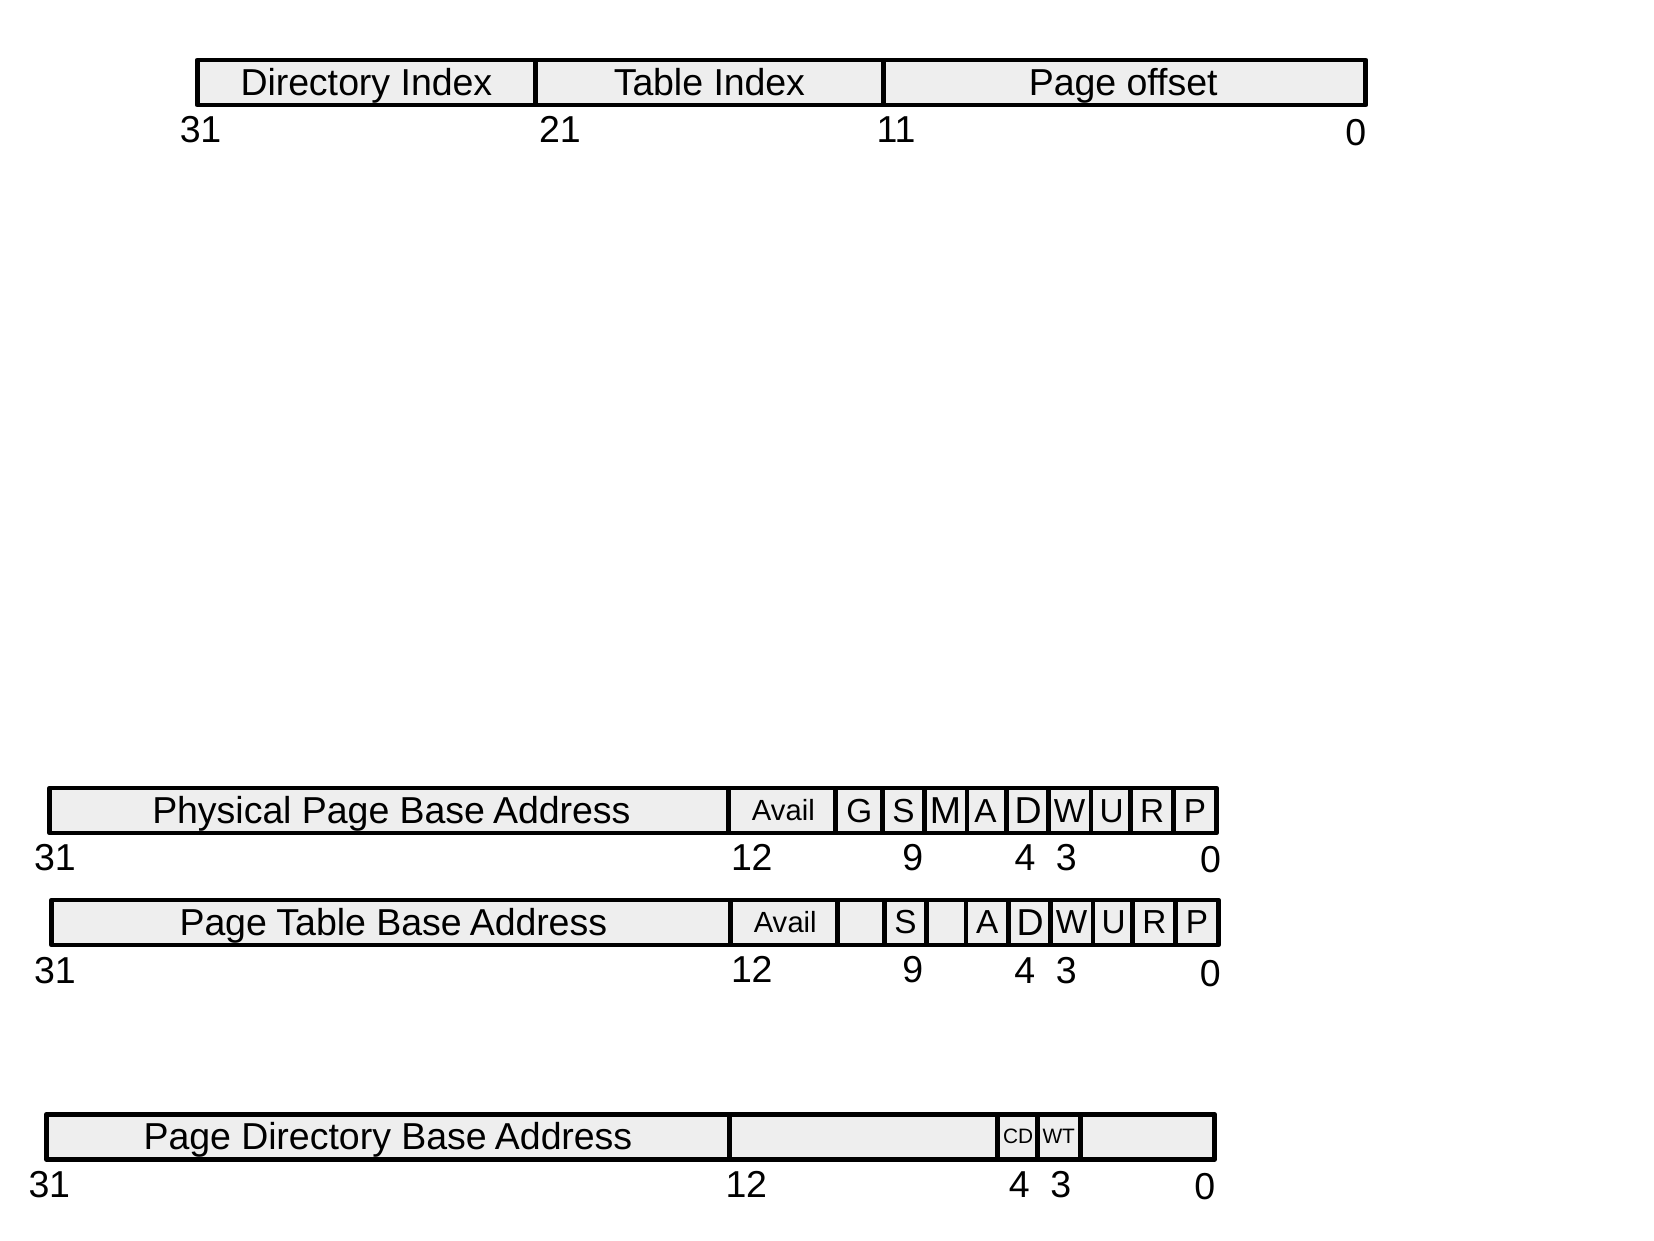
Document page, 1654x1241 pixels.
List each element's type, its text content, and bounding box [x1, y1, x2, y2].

text_box W [1048, 788, 1090, 834]
text_box P [1173, 788, 1217, 834]
text_box R [1132, 900, 1175, 946]
text_box 4 [999, 829, 1041, 886]
text_box 31 [13, 1155, 86, 1213]
text_box S [885, 900, 927, 946]
text_box 0 [1330, 103, 1382, 161]
text_box 31 [19, 942, 91, 1000]
text_box A [966, 900, 1008, 946]
text_box 12 [716, 941, 788, 999]
text_box P [1175, 900, 1219, 946]
text_box [1081, 1114, 1215, 1160]
text_box 12 [716, 829, 788, 886]
text_box 0 [1185, 945, 1236, 1002]
text_box U [1090, 788, 1130, 834]
text_box S [883, 788, 924, 834]
text_box Physical Page Base Address [49, 788, 728, 834]
text_box Directory Index [197, 60, 535, 106]
text_box Page Directory Base Address [46, 1114, 729, 1160]
text_box WT [1037, 1114, 1081, 1155]
text_box 11 [861, 101, 931, 159]
text_box [837, 900, 885, 946]
text_box Avail [728, 788, 835, 834]
text_box 0 [1179, 1158, 1231, 1216]
text_box [927, 900, 966, 946]
text_box D [1006, 788, 1048, 834]
text_box Avail [730, 900, 837, 946]
text_box R [1130, 788, 1173, 834]
text_box 31 [165, 101, 237, 159]
text_box 12 [710, 1155, 782, 1213]
text_box M [924, 788, 967, 834]
text_box Page offset [884, 60, 1366, 106]
text_box [729, 1114, 997, 1160]
text_box 9 [887, 941, 938, 999]
text_box U [1092, 900, 1132, 946]
text_box 3 [1035, 1155, 1086, 1213]
text_box D [1008, 900, 1050, 946]
text_box W [1050, 900, 1092, 946]
text_box 3 [1041, 946, 1092, 1000]
text_box A [967, 788, 1006, 834]
text_box G [835, 788, 883, 834]
text_box CD [997, 1114, 1037, 1155]
text_box 9 [887, 834, 938, 886]
text_box 4 [999, 942, 1041, 1000]
text_box Table Index [535, 60, 884, 106]
text_box 3 [1041, 834, 1092, 886]
text_box 31 [19, 829, 91, 886]
text_box 0 [1185, 831, 1236, 889]
text_box 4 [994, 1155, 1035, 1213]
text_box 21 [524, 101, 596, 159]
text_box Page Table Base Address [51, 900, 730, 946]
